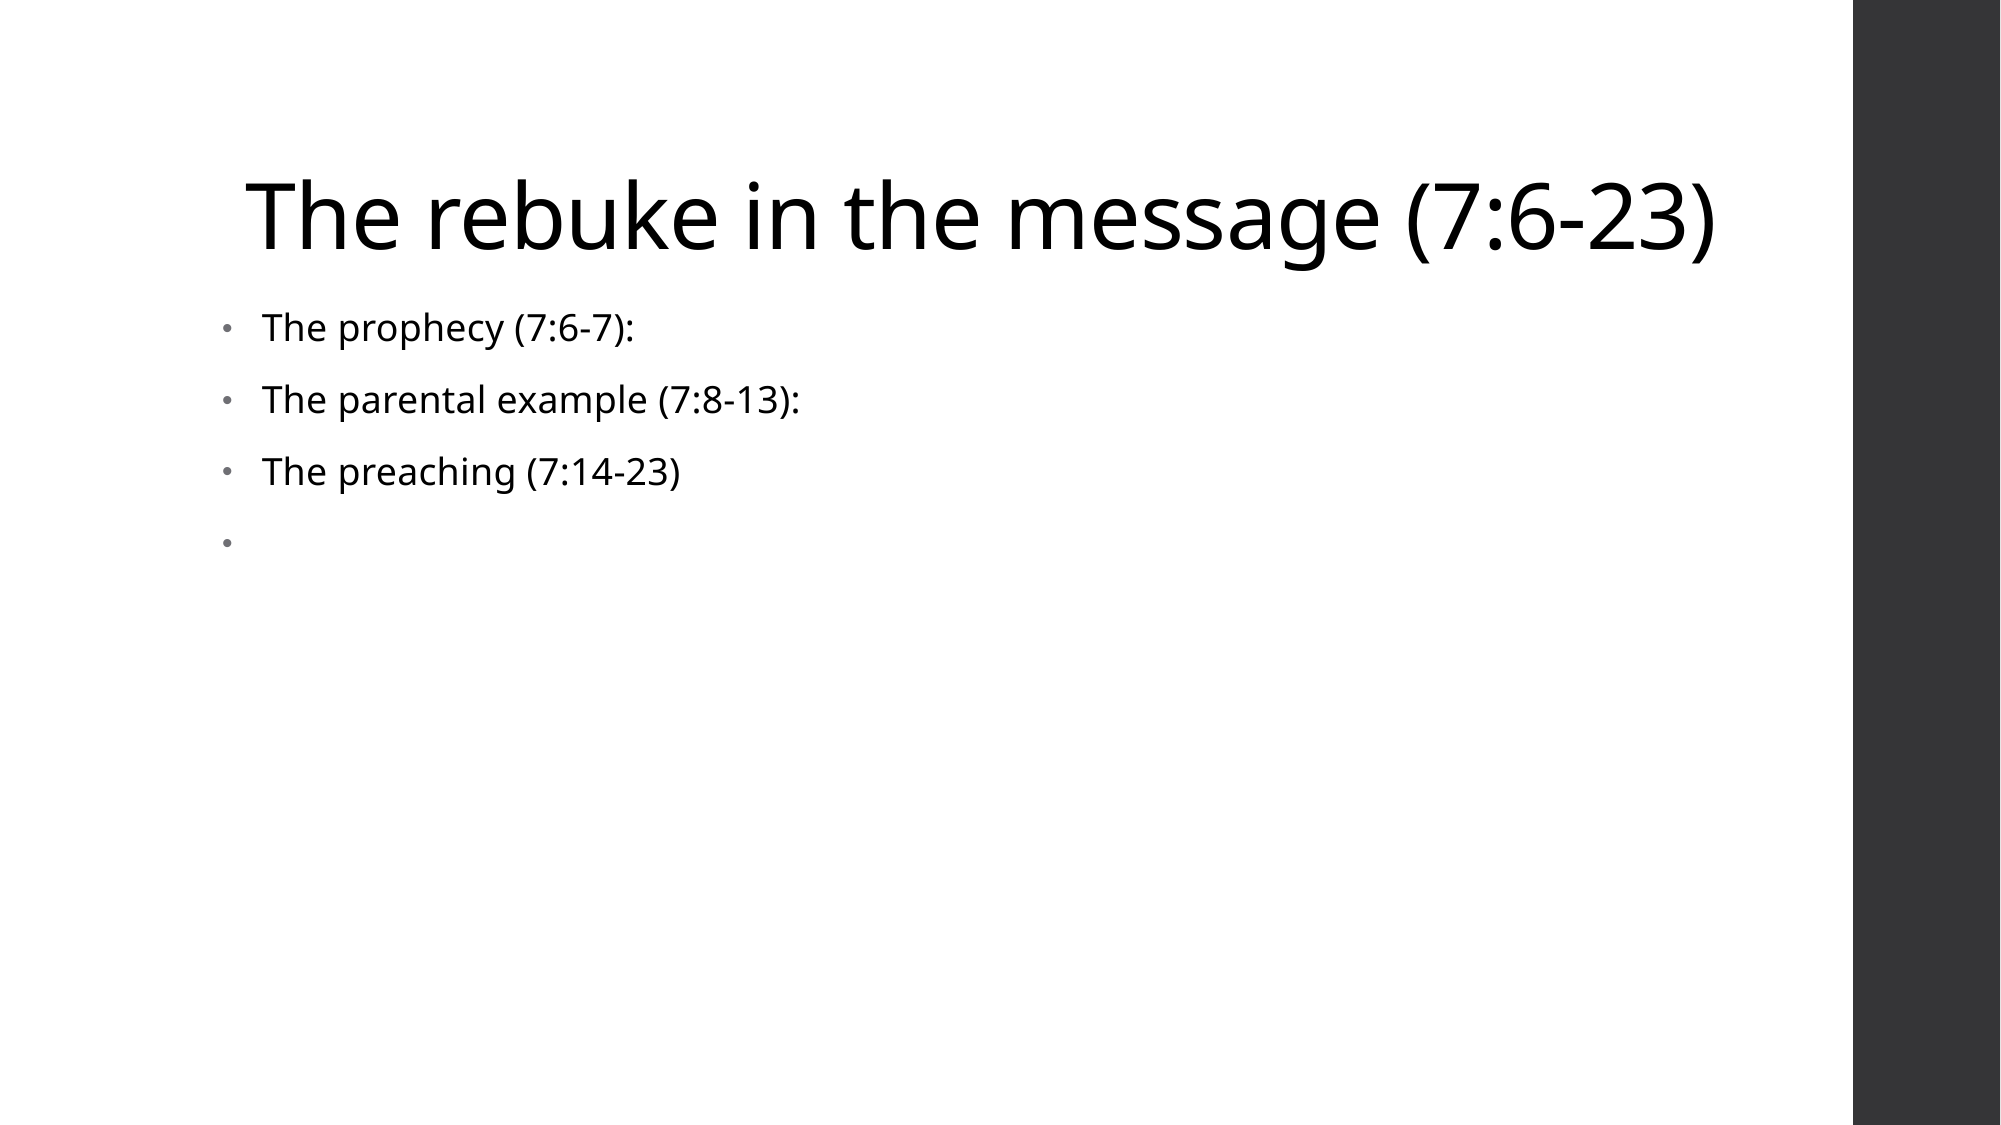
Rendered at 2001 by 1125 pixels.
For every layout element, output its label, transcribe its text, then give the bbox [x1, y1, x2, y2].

title The rebuke in the message (7:6-23) [206, 60, 1797, 278]
list The prophecy (7:6-7): The parental example (7:8-13): The preaching (7:14-23) [206, 299, 1617, 1014]
